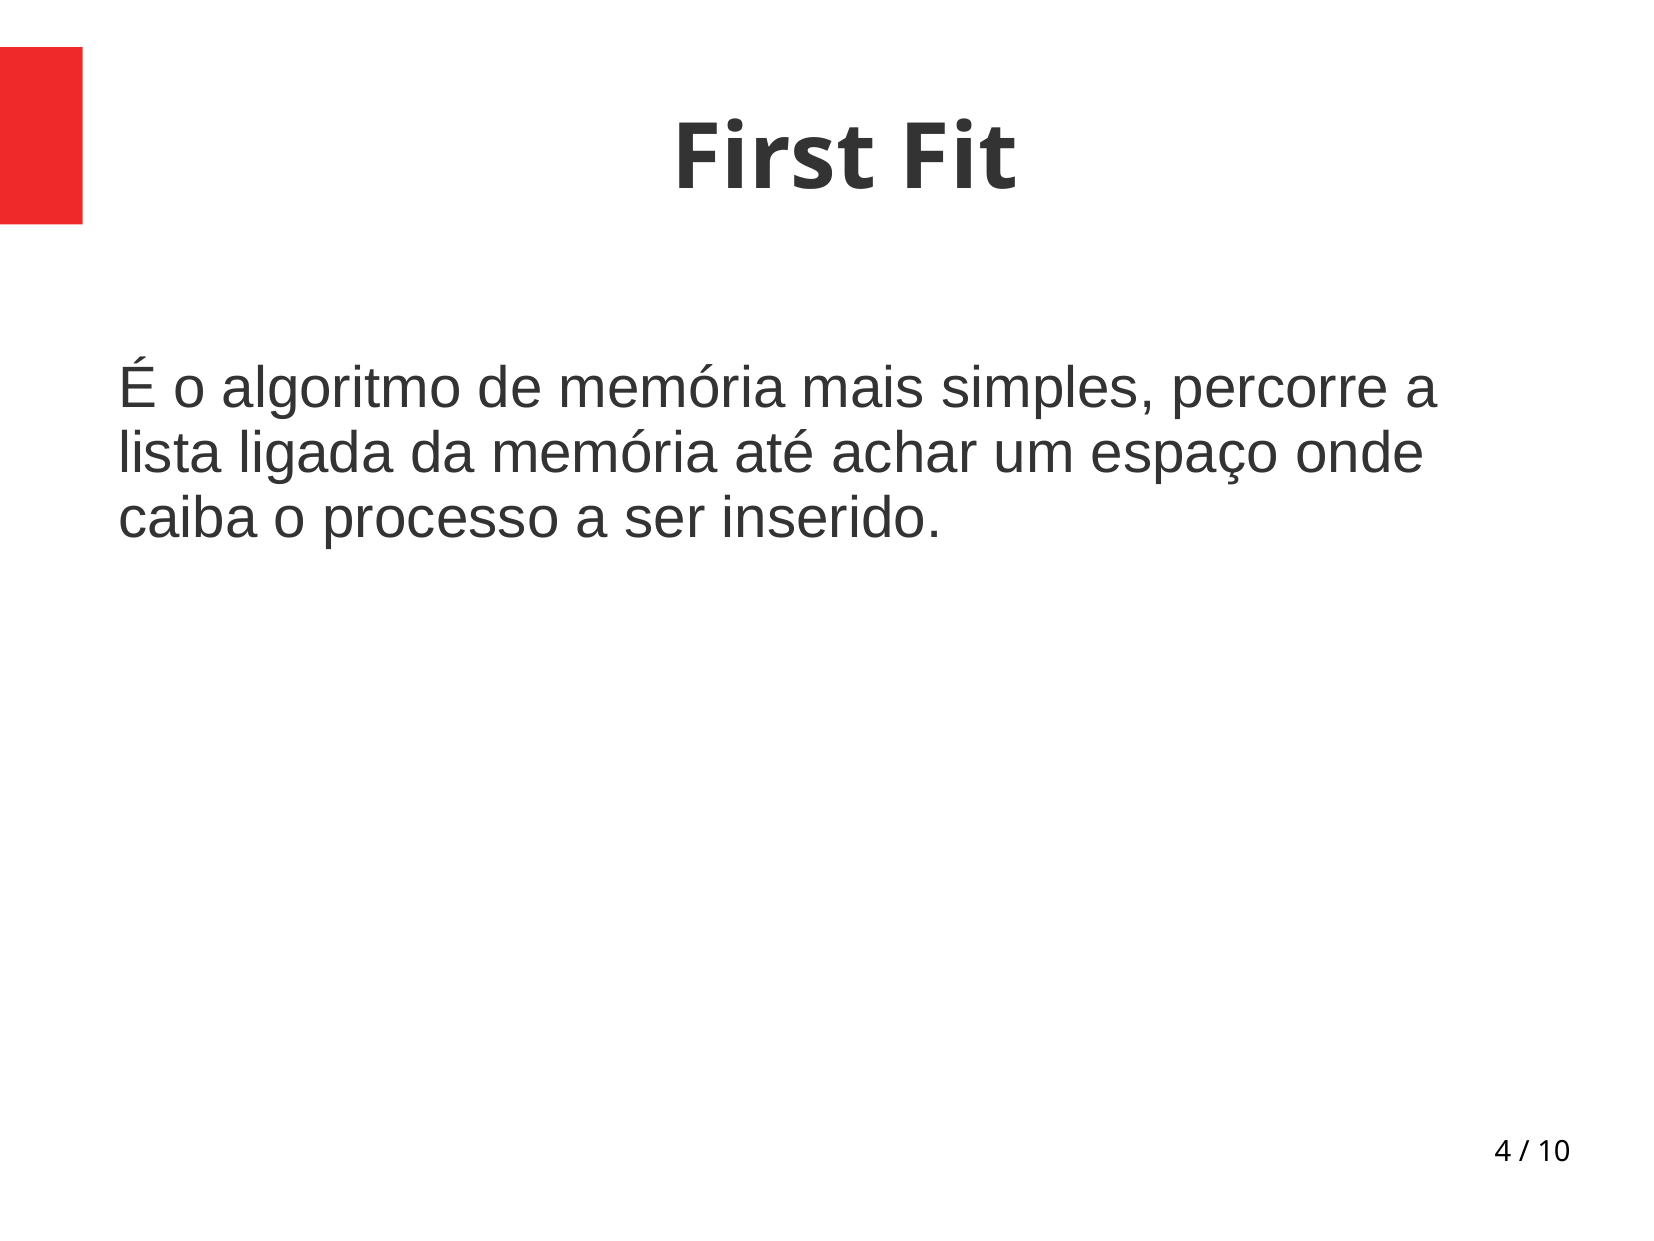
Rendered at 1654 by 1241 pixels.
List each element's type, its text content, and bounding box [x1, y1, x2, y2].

title First Fit [118, 49, 1571, 257]
list É o algoritmo de memória mais simples, percorre a lista ligada da memória até achar um espaço onde caiba o processo a ser inserido. [118, 354, 1536, 1074]
